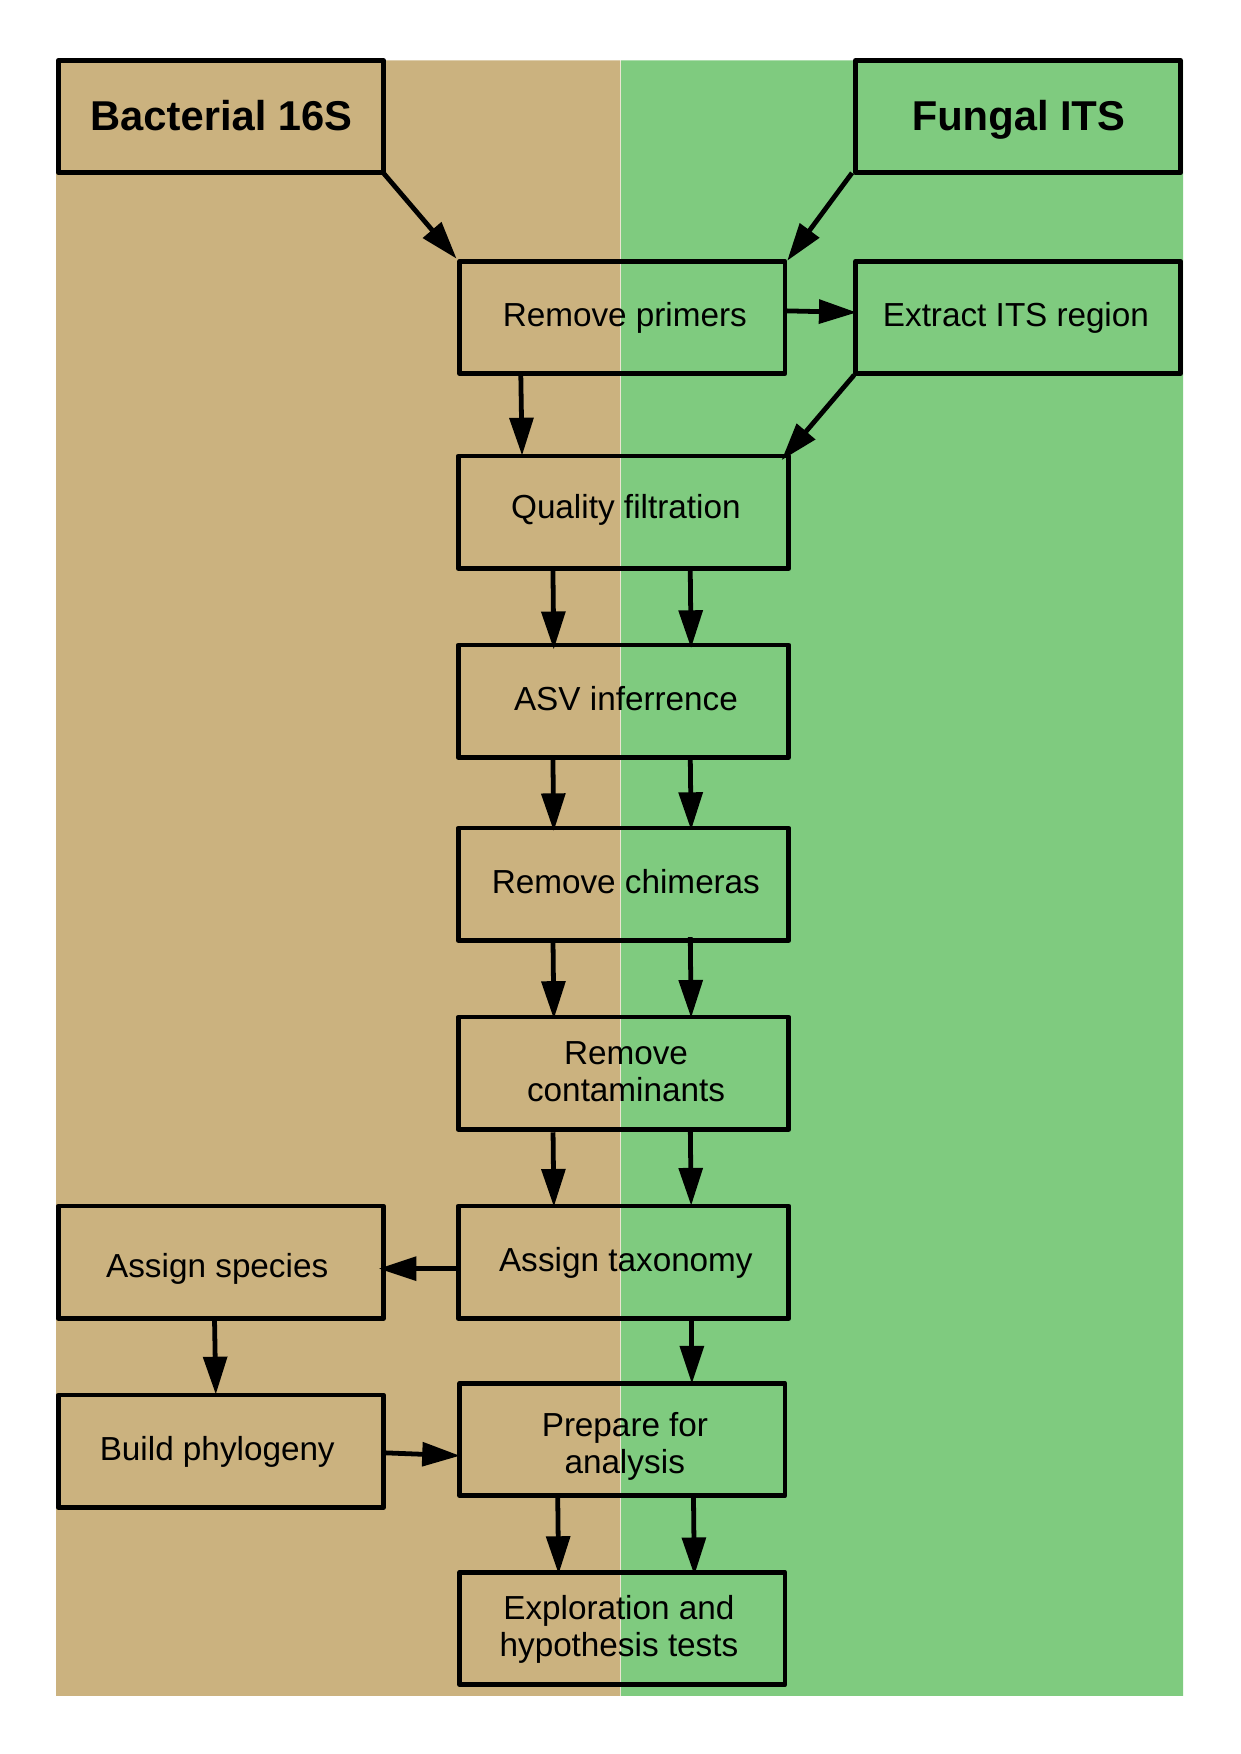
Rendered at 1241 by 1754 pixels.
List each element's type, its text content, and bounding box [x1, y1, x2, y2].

text_box Assign taxonomy [460, 1234, 792, 1291]
text_box Build phylogeny [54, 1422, 381, 1475]
text_box Prepare for analysis [462, 1399, 788, 1489]
text_box Bacterial 16S [63, 85, 379, 147]
text_box Extract ITS region [857, 289, 1184, 341]
text_box Fungal ITS [861, 85, 1176, 147]
text_box Exploration and hypothesis tests [456, 1582, 782, 1672]
text_box ASV inferrence [460, 672, 792, 730]
text_box Remove chimeras [460, 856, 792, 913]
text_box Remove primers [462, 289, 788, 341]
text_box Quality filtration [460, 480, 792, 616]
text_box Assign species [54, 1239, 381, 1292]
text_box [56, 60, 1184, 1696]
text_box Remove contaminants [460, 1027, 792, 1117]
